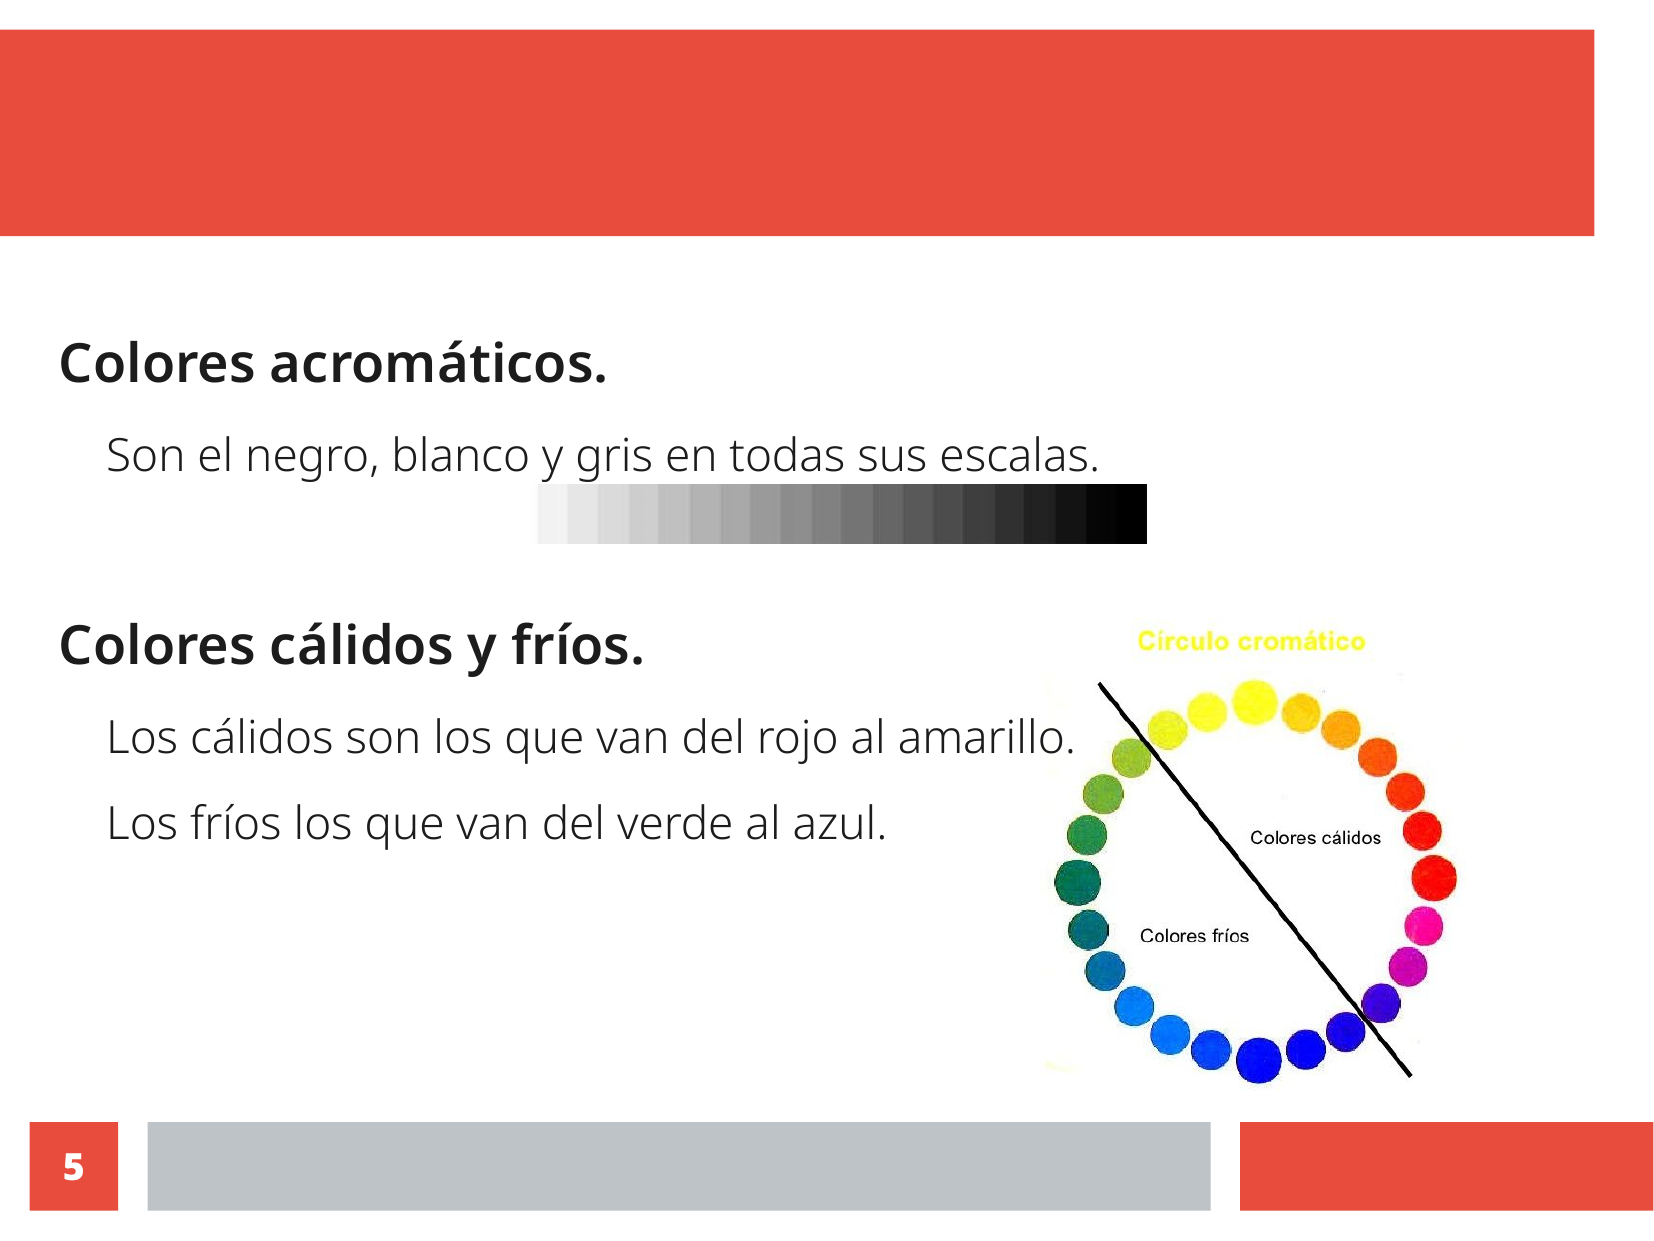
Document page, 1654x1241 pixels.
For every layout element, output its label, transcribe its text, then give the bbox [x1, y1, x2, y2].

picture [507, 484, 1147, 544]
picture [902, 602, 1595, 1122]
list Colores acromáticos. Son el negro, blanco y gris en todas sus escalas. Colores cálidos y fríos. Los cálidos son los que van del rojo al amarillo. Los fríos los que van del verde al azul. [59, 324, 1565, 1093]
